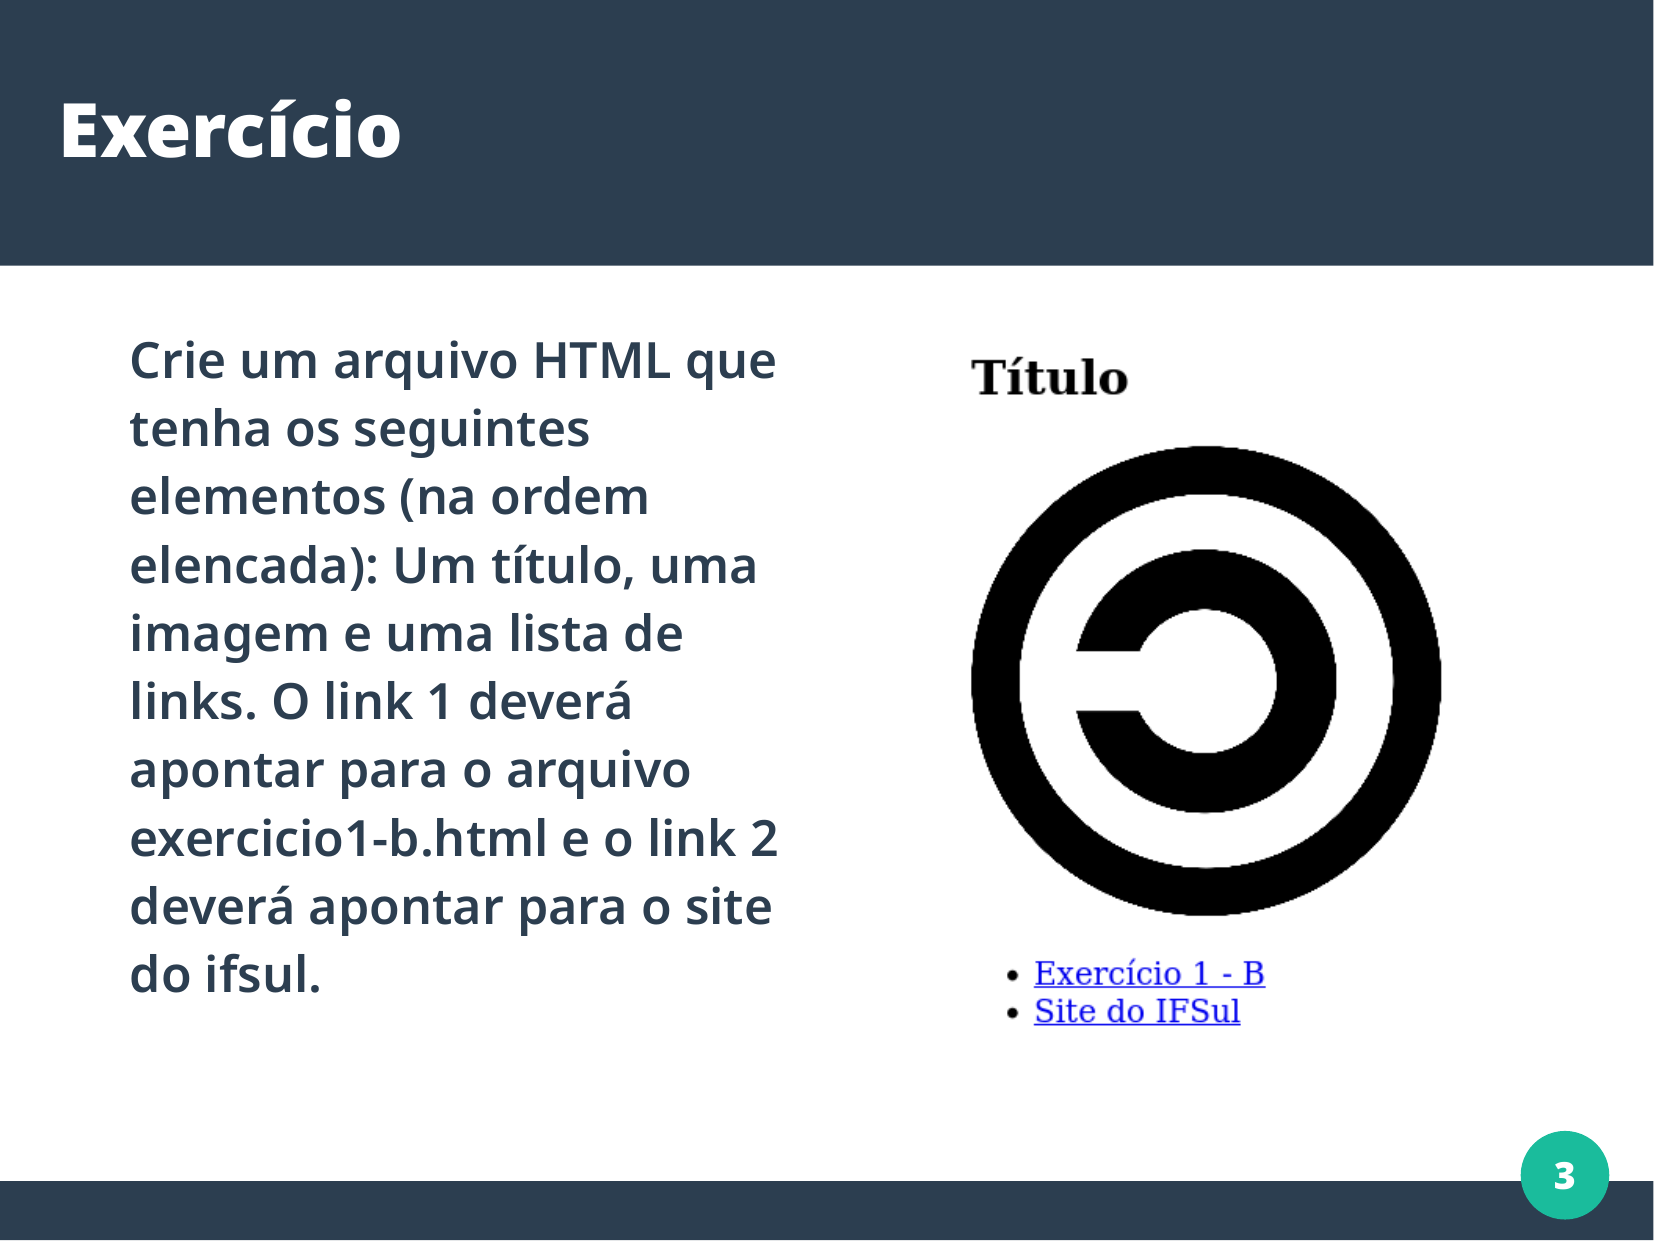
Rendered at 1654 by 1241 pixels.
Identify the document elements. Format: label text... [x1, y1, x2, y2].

title Exercício [59, 49, 1595, 207]
list Crie um arquivo HTML que tenha os seguintes elementos (na ordem elencada): Um título, uma imagem e uma lista de links. O link 1 deverá apontar para o arquivo exercicio1-b.html e o link 2 deverá apontar para o site do ifsul. [59, 324, 809, 1152]
picture [959, 318, 1548, 1093]
